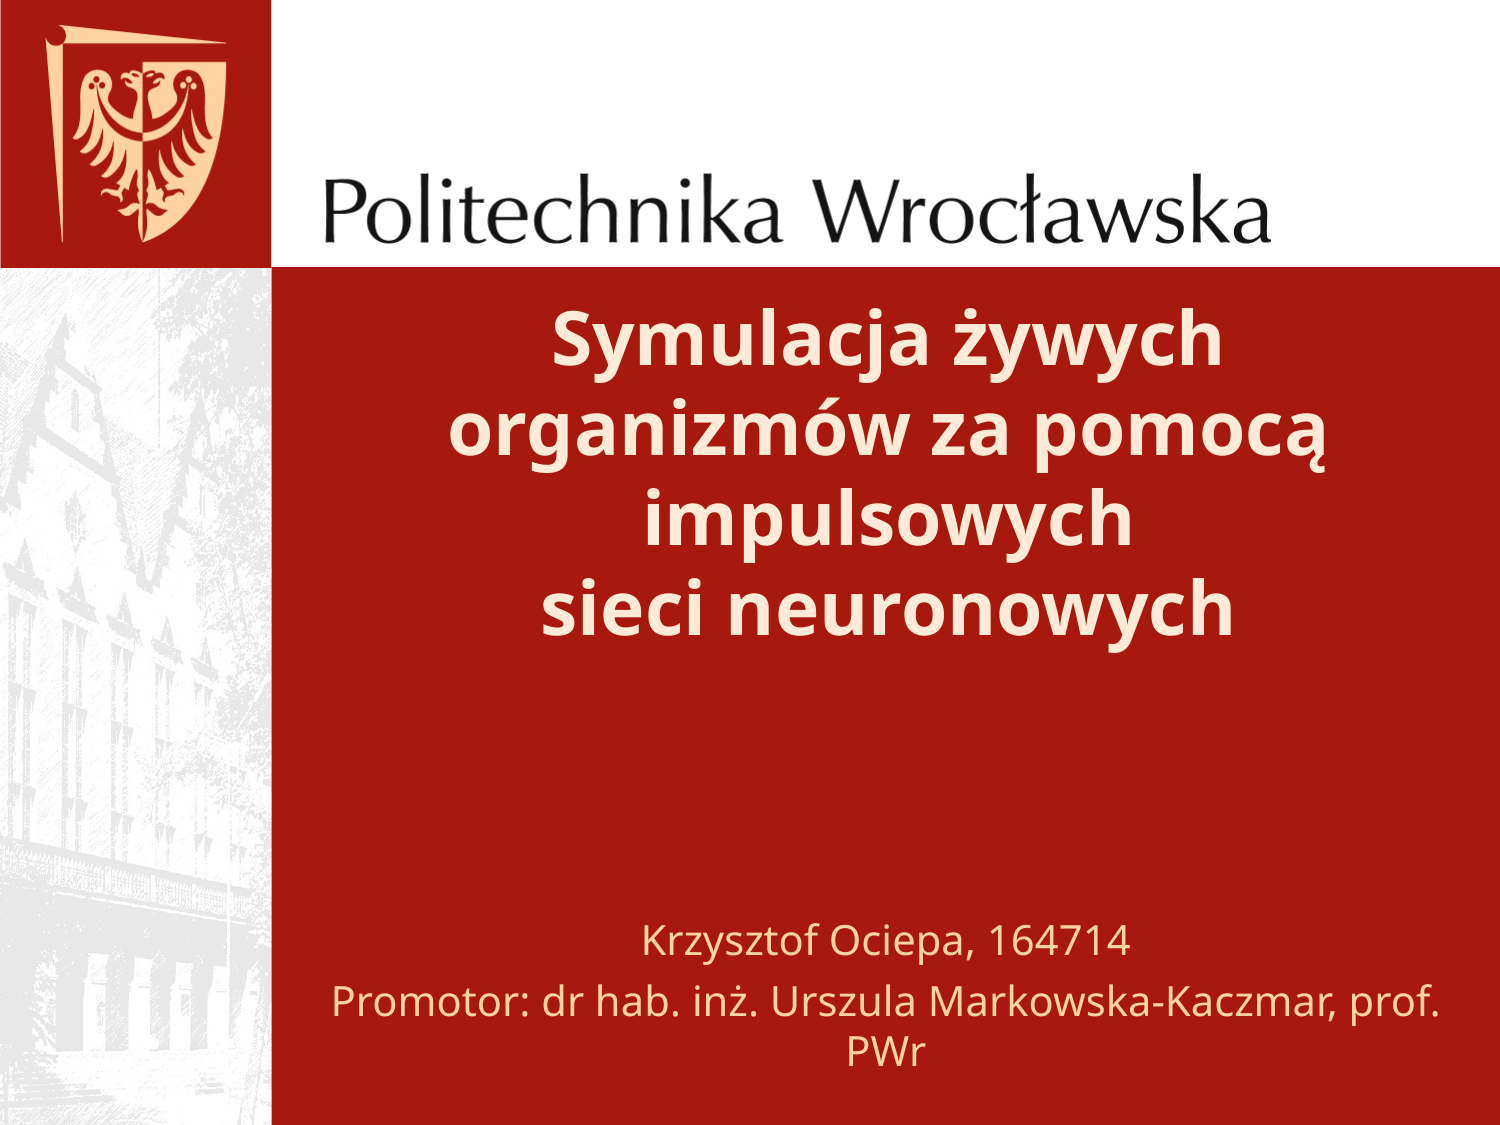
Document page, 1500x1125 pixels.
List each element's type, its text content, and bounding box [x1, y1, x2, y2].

picture [0, 0, 1271, 1125]
subtitle Krzysztof Ociepa, 164714 Promotor: dr hab. inż. Urszula Markowska-Kaczmar, prof. PWr [283, 895, 1489, 1083]
title Symulacja żywych organizmów za pomocą impulsowych sieci neuronowych [307, 327, 1471, 703]
